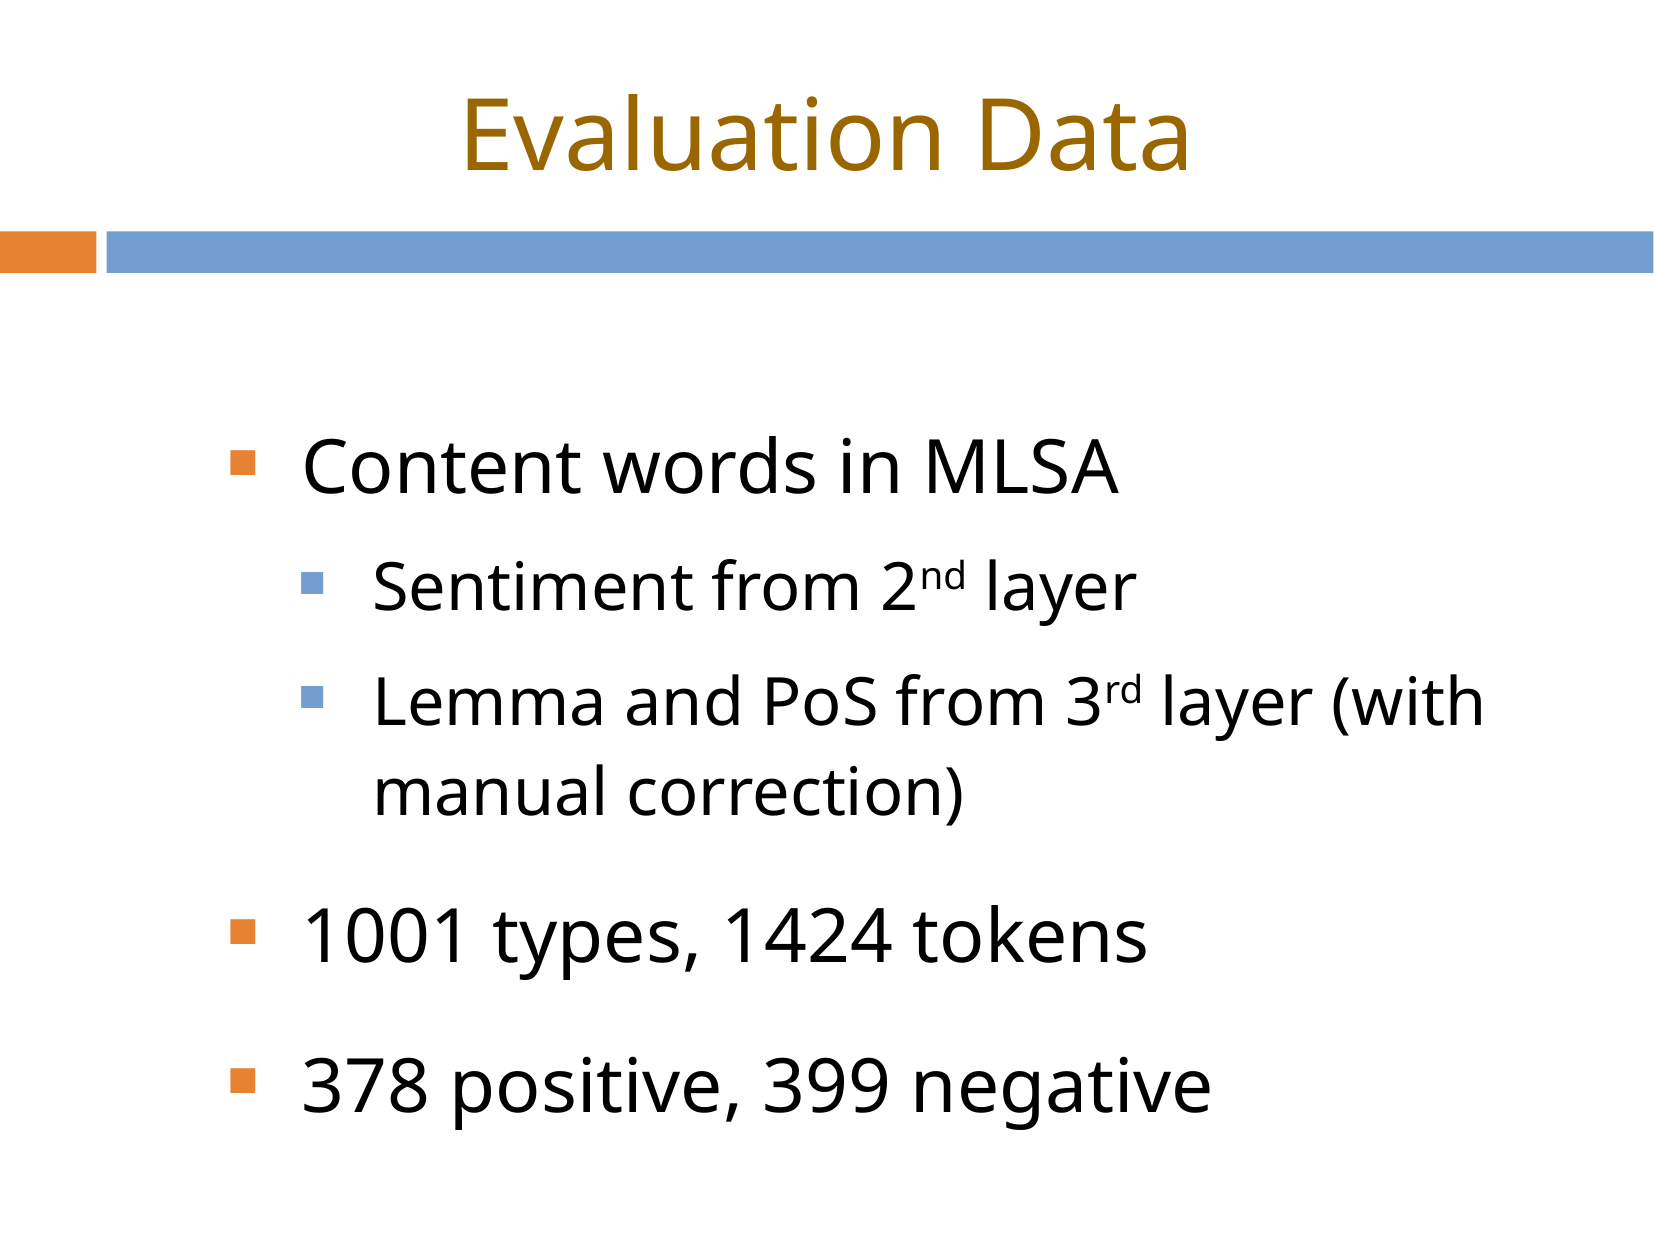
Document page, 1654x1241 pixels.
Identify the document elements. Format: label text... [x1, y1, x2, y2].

list Content words in MLSA Sentiment from 2nd layer Lemma and PoS from 3rd layer (with manual correction) 1001 types, 1424 tokens 378 positive, 399 negative [212, 413, 1512, 1205]
title Evaluation Data [0, 49, 1654, 213]
